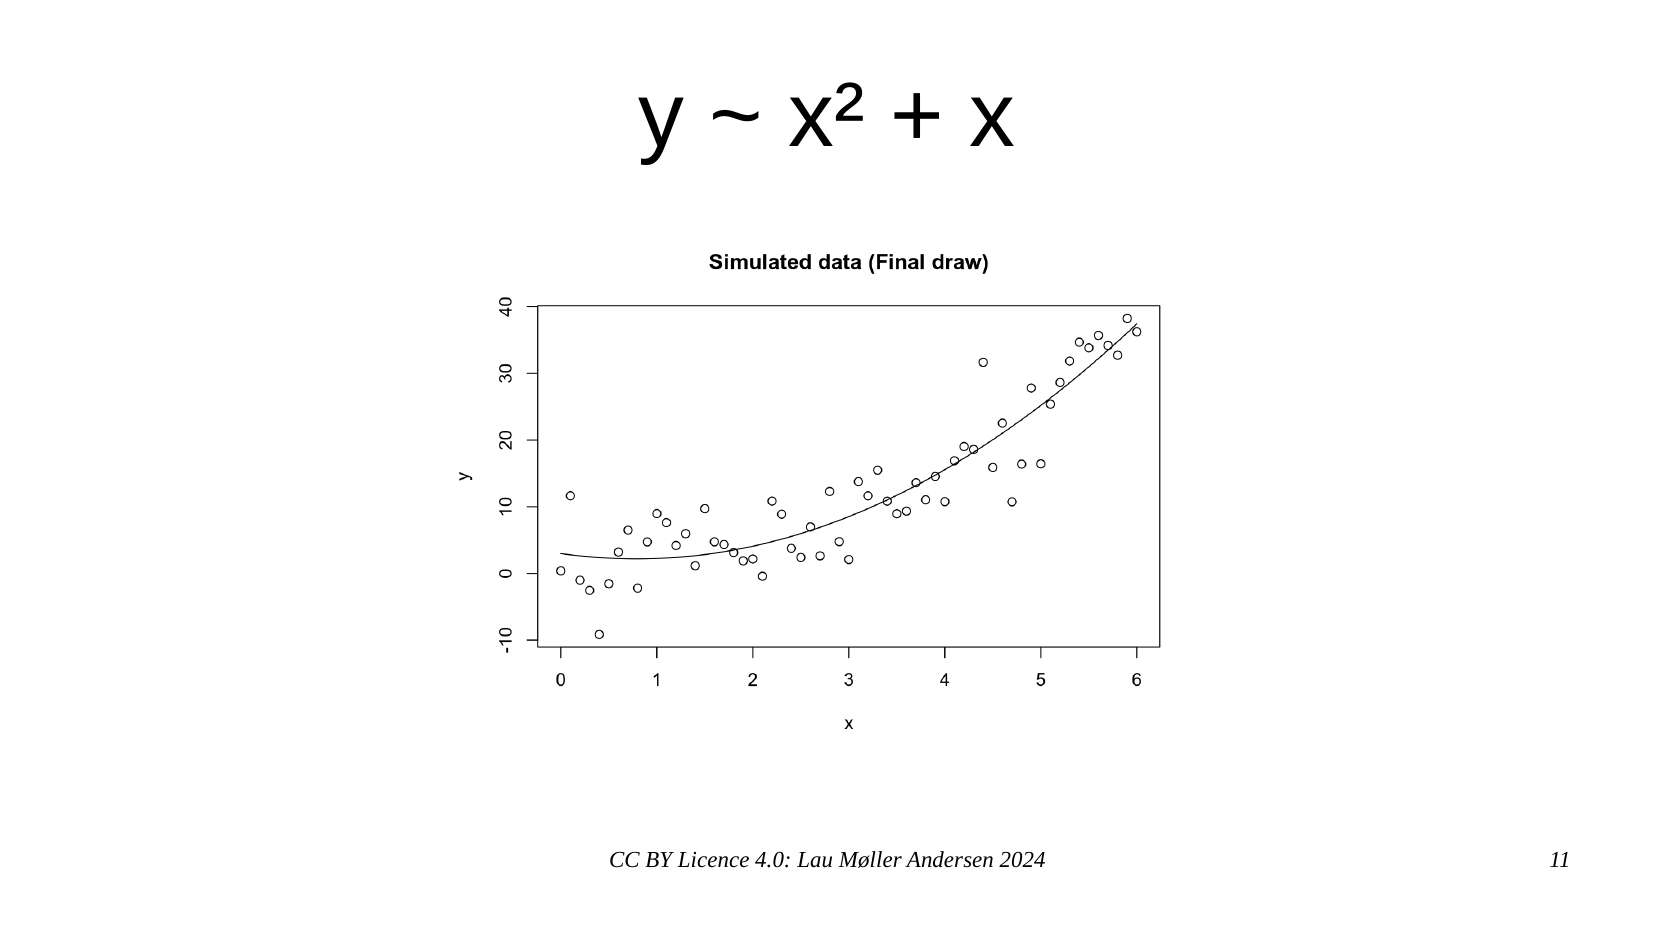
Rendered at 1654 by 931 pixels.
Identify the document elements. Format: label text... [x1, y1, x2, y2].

picture [449, 217, 1205, 758]
title y ~ x² + x [82, 37, 1571, 193]
